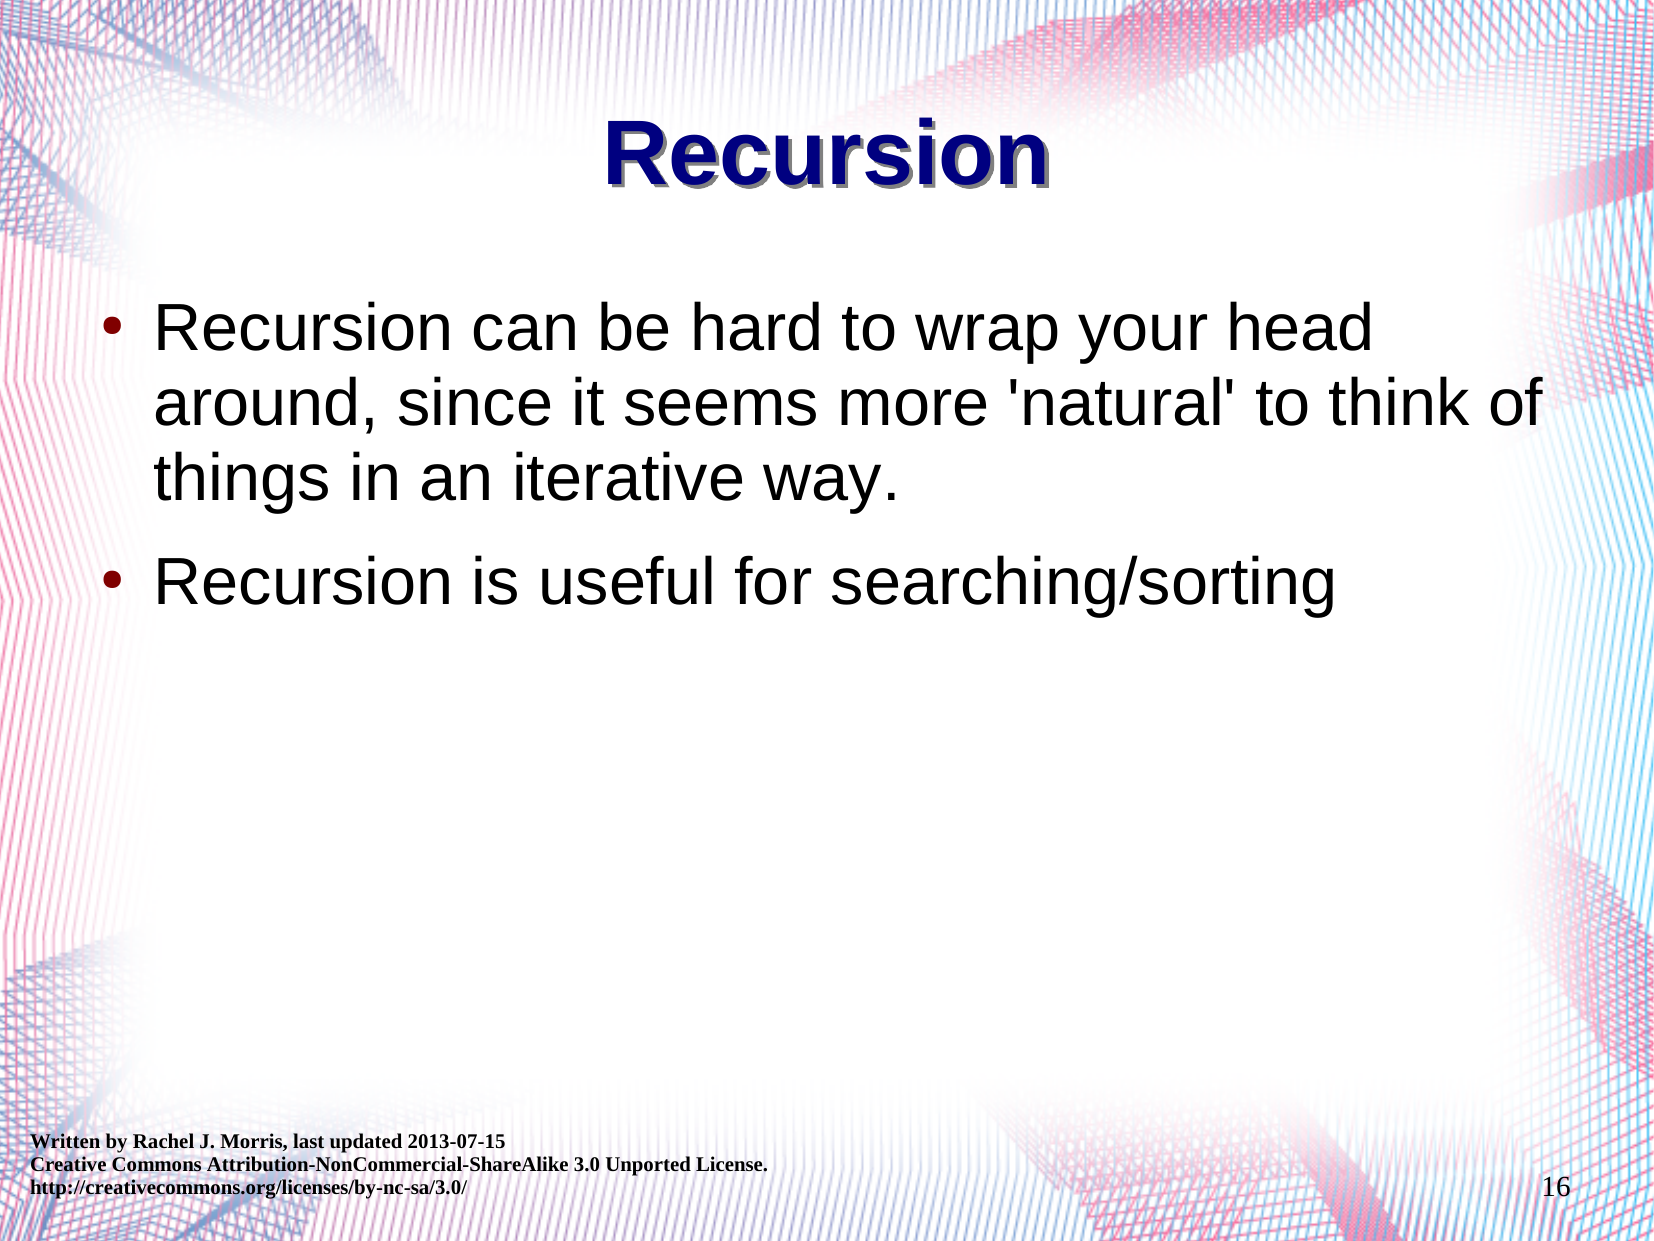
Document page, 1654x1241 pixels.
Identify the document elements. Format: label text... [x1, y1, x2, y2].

picture [0, 0, 1654, 1241]
list Recursion can be hard to wrap your head around, since it seems more 'natural' to think of things in an iterative way. Recursion is useful for searching/sorting [82, 290, 1571, 1010]
title Recursion [82, 49, 1571, 257]
